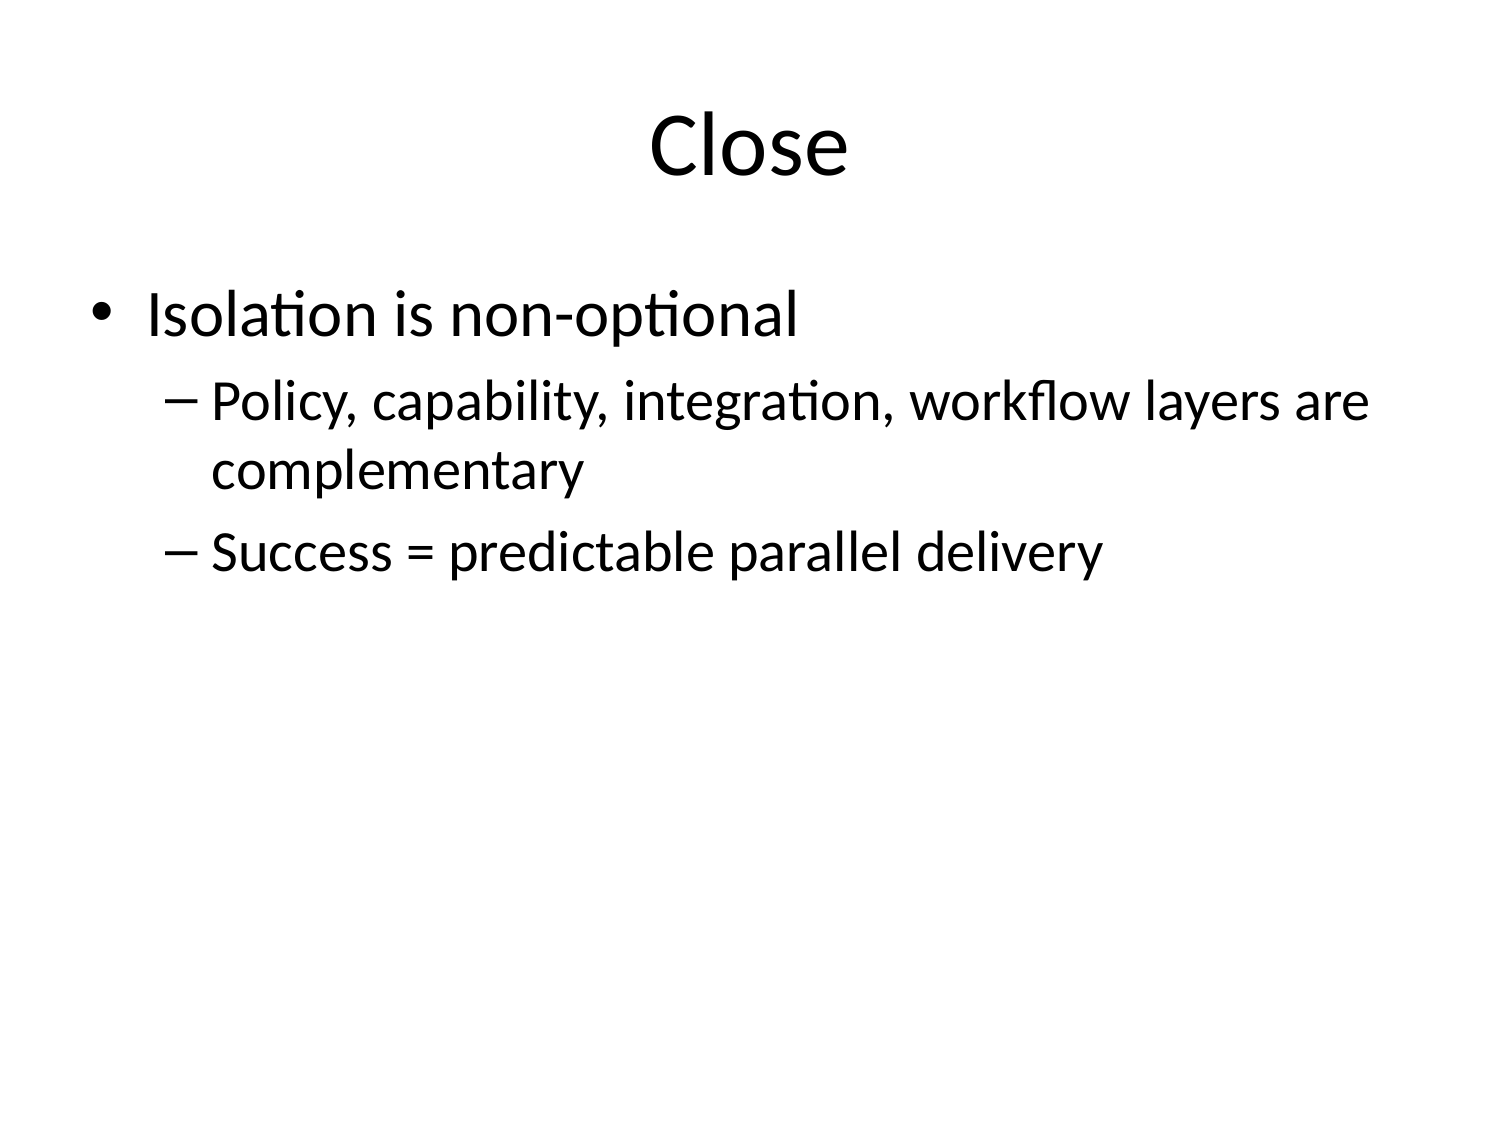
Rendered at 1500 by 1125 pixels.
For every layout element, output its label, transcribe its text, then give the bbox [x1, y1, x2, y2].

title Close [75, 45, 1425, 233]
list Isolation is non-optional Policy, capability, integration, workflow layers are complementary Success = predictable parallel delivery [75, 262, 1425, 1005]
